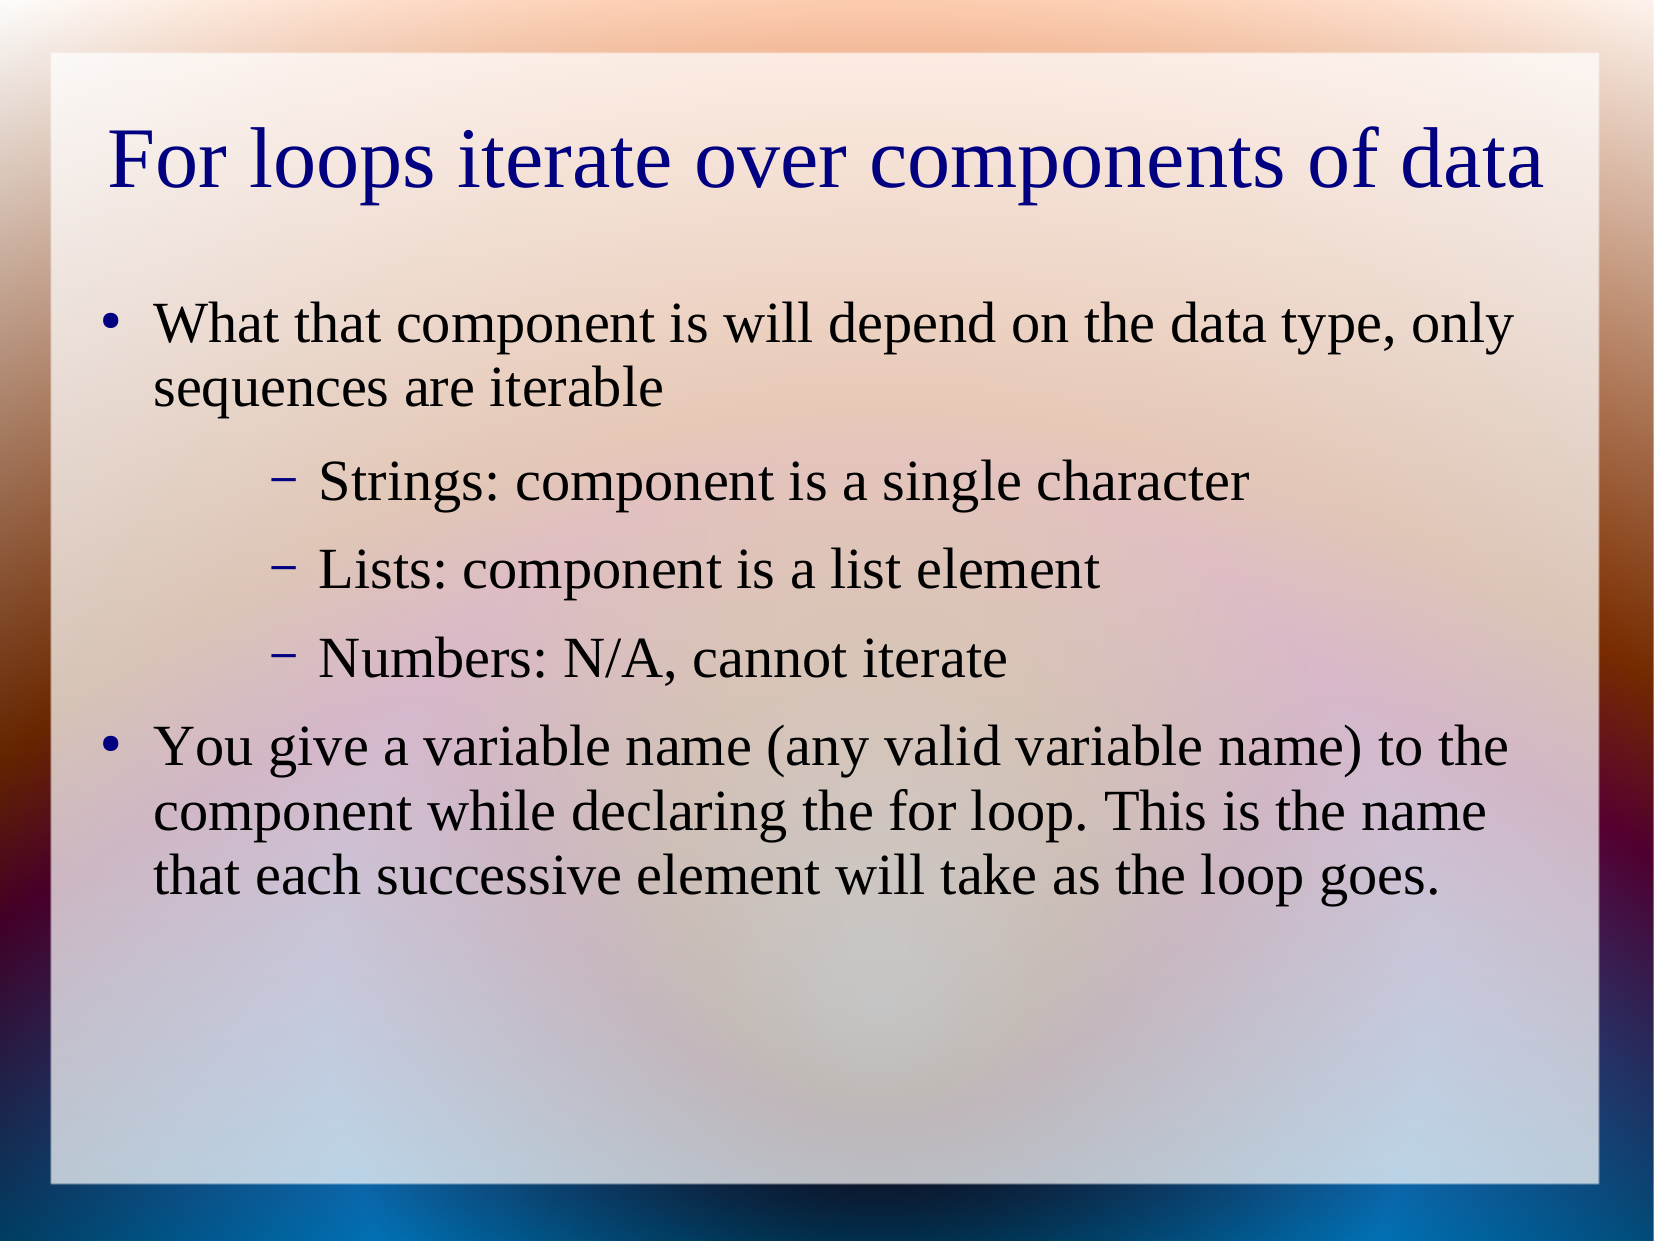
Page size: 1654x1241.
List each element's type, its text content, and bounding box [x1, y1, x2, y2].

title For loops iterate over components of data [82, 55, 1571, 263]
picture [0, 0, 1654, 1241]
list What that component is will depend on the data type, only sequences are iterable Strings: component is a single character Lists: component is a list element Numbers: N/A, cannot iterate You give a variable name (any valid variable name) to the component while declaring the for loop. This is the name that each successive element will take as the loop goes. [82, 290, 1571, 1010]
